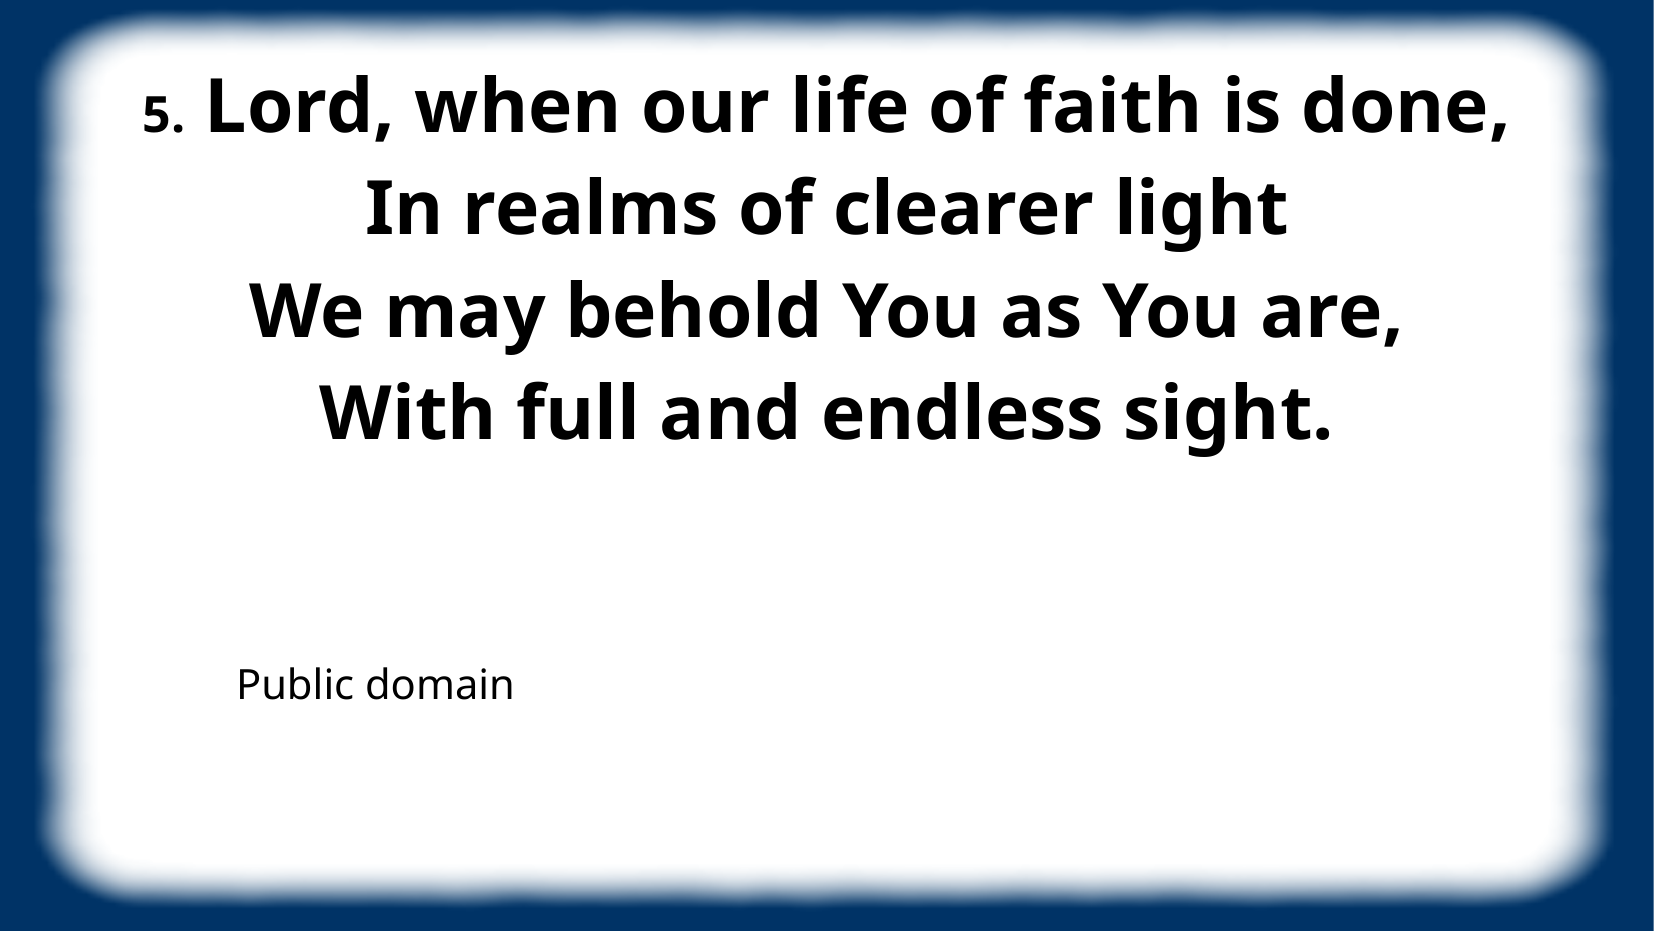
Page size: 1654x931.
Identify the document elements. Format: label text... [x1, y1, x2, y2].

picture [0, 0, 1654, 931]
text_box 5. Lord, when our life of faith is done, In realms of clearer light We may behold You as You are, With full and endless sight. Public domain [92, 45, 1563, 774]
